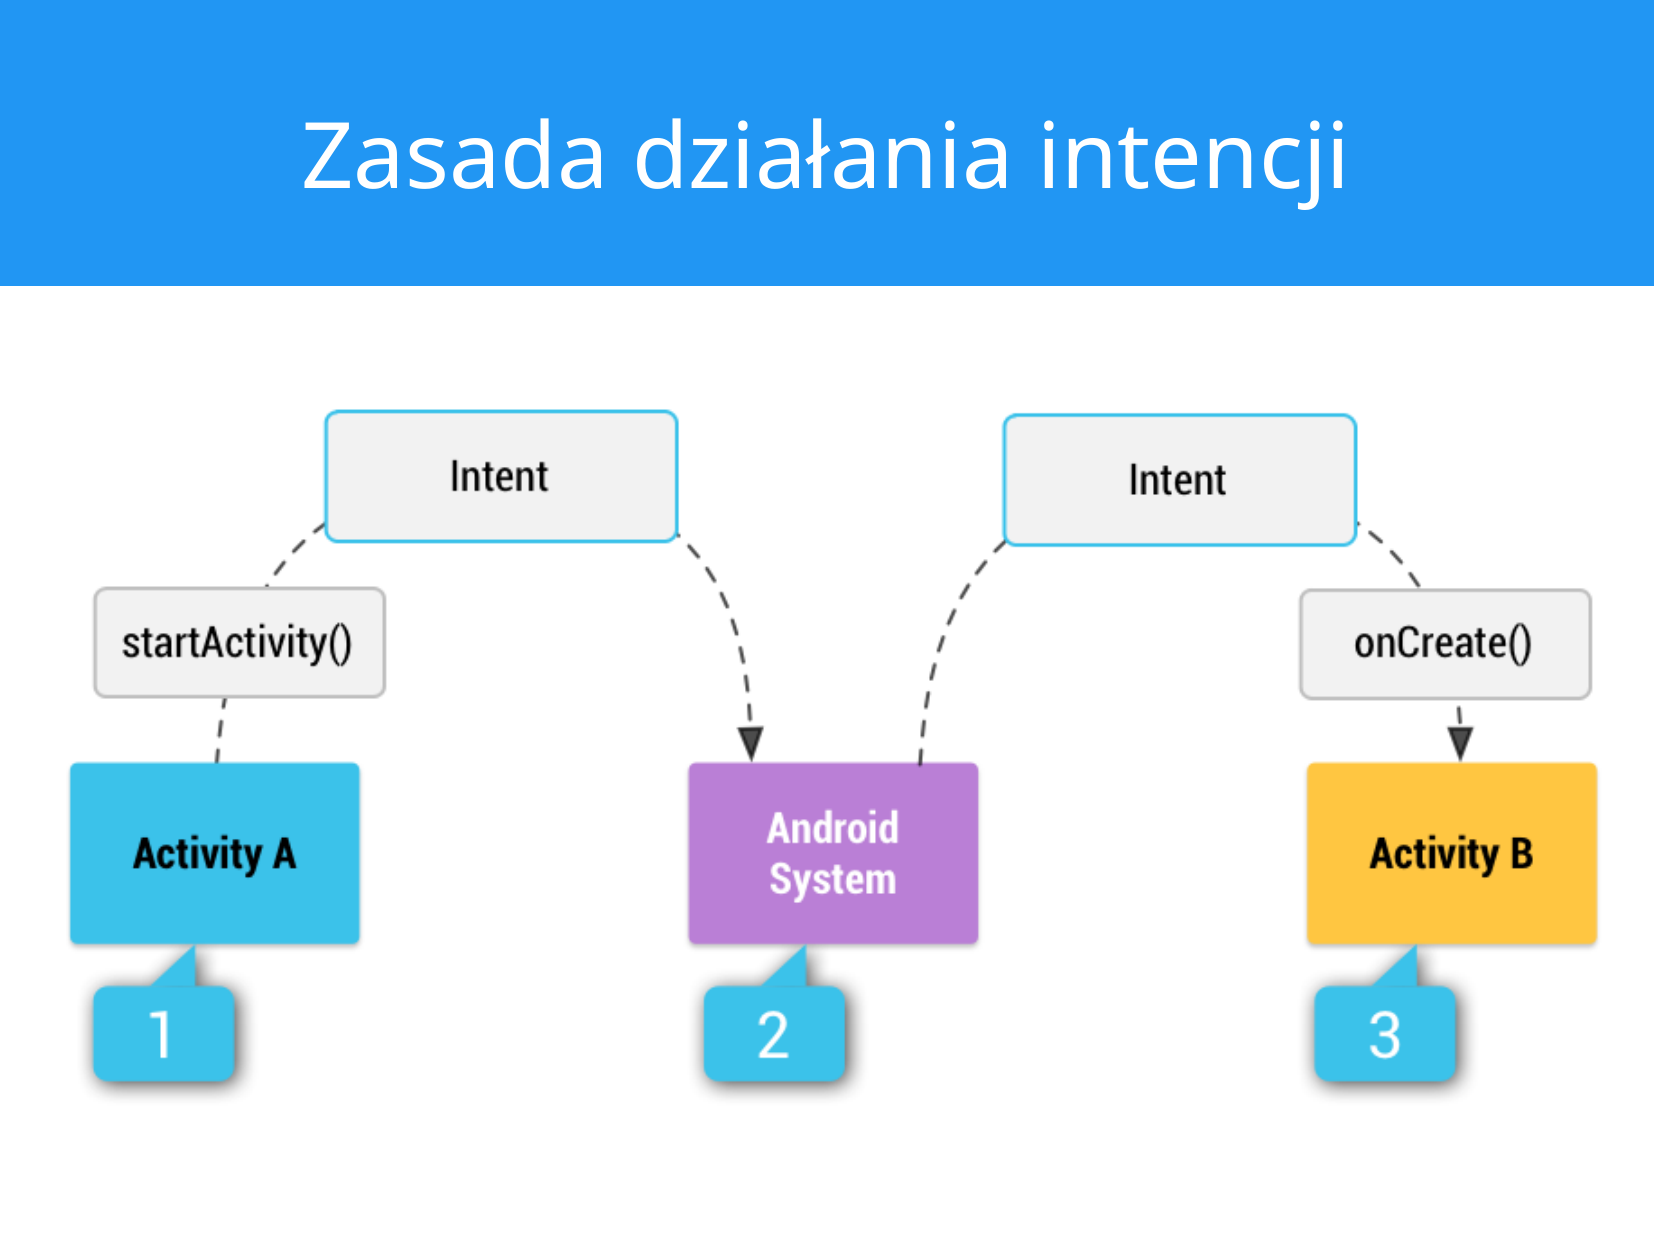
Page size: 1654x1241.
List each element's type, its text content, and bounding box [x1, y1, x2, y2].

picture [58, 401, 1607, 1116]
title Zasada działania intencji [82, 49, 1571, 257]
